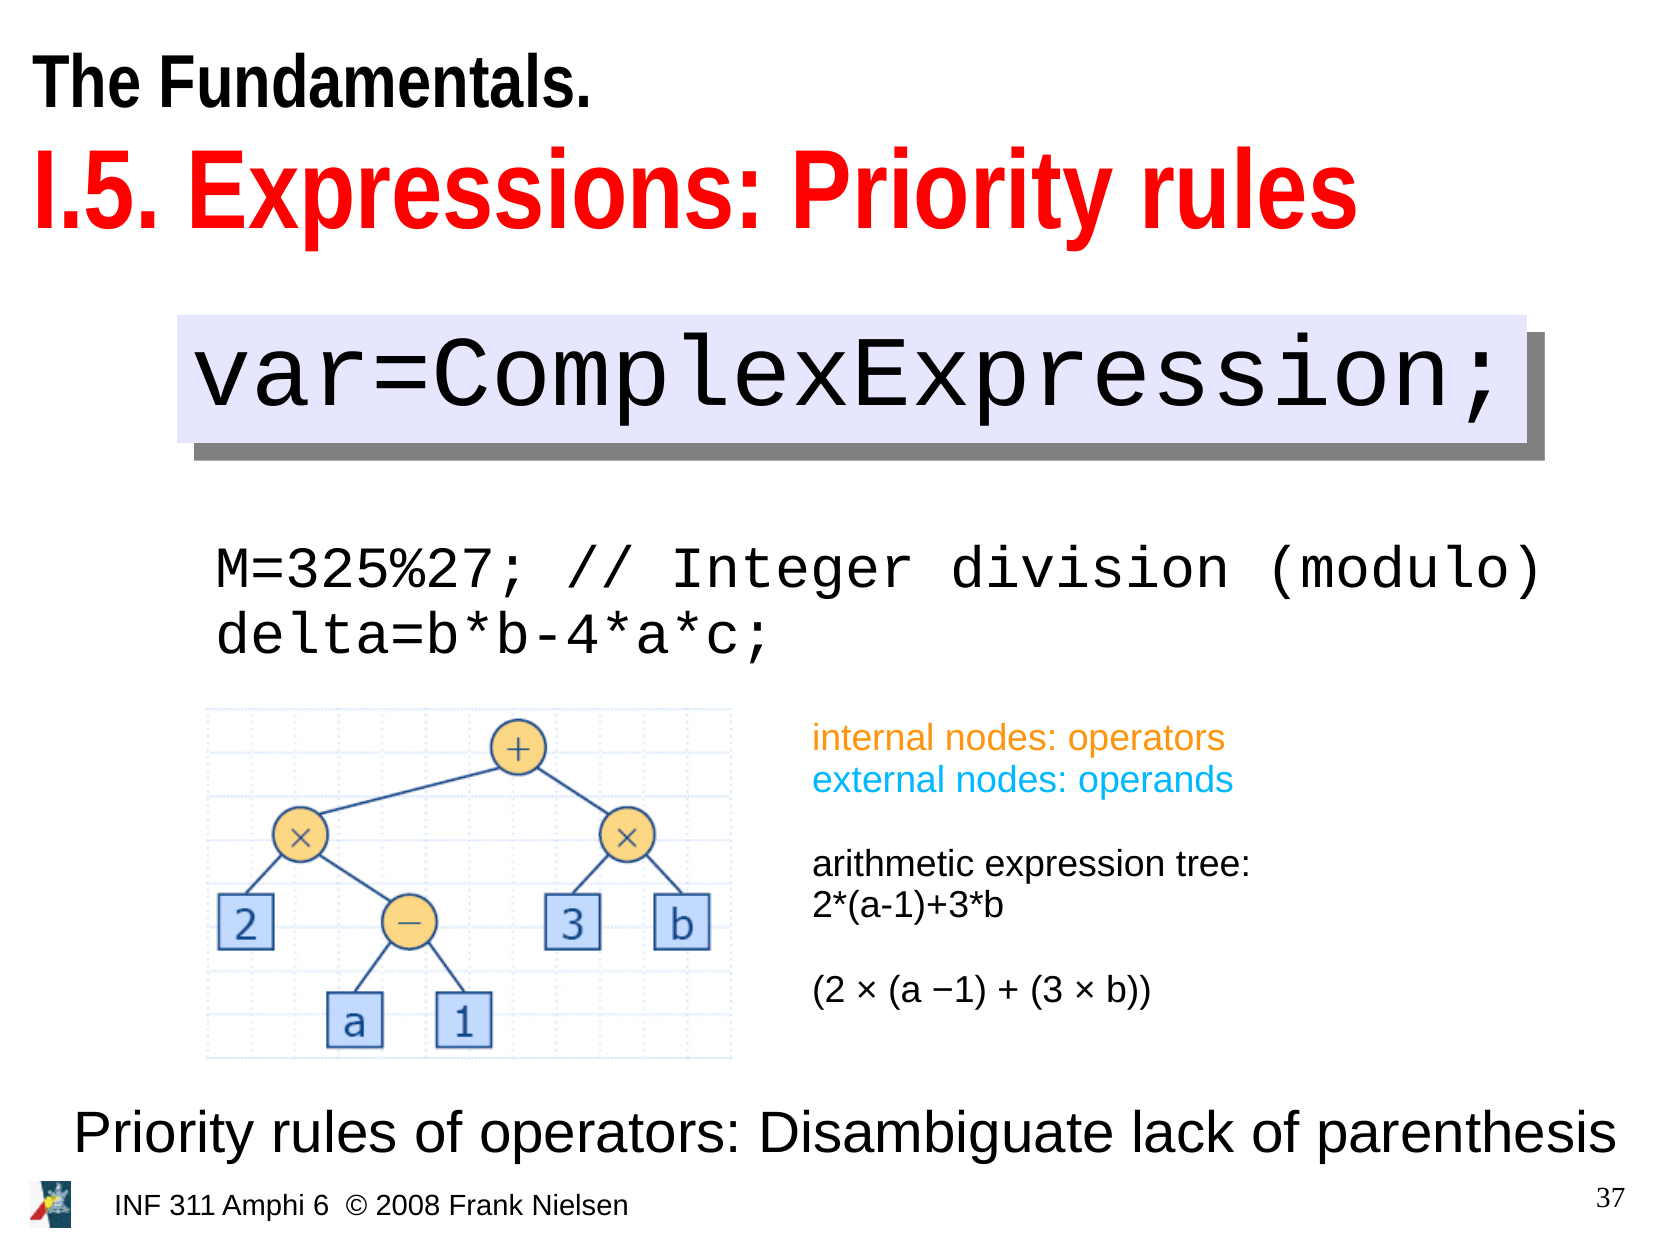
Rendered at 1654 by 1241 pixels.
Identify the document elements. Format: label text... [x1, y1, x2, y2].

text_box The Fundamentals. I.5. Expressions: Priority rules [17, 29, 1375, 259]
text_box Priority rules of operators: Disambiguate lack of parenthesis [59, 1092, 1635, 1173]
text_box var=ComplexExpression; [177, 314, 1527, 443]
text_box M=325%27; // Integer division (modulo) delta=b*b-4*a*c; [200, 531, 1560, 672]
text_box internal nodes: operators external nodes: operands arithmetic expression tree: 2*(a-1)+3*b (2 × (a −1) + (3 × b)) [797, 708, 1266, 1092]
picture [206, 708, 732, 1059]
picture [29, 1181, 71, 1228]
